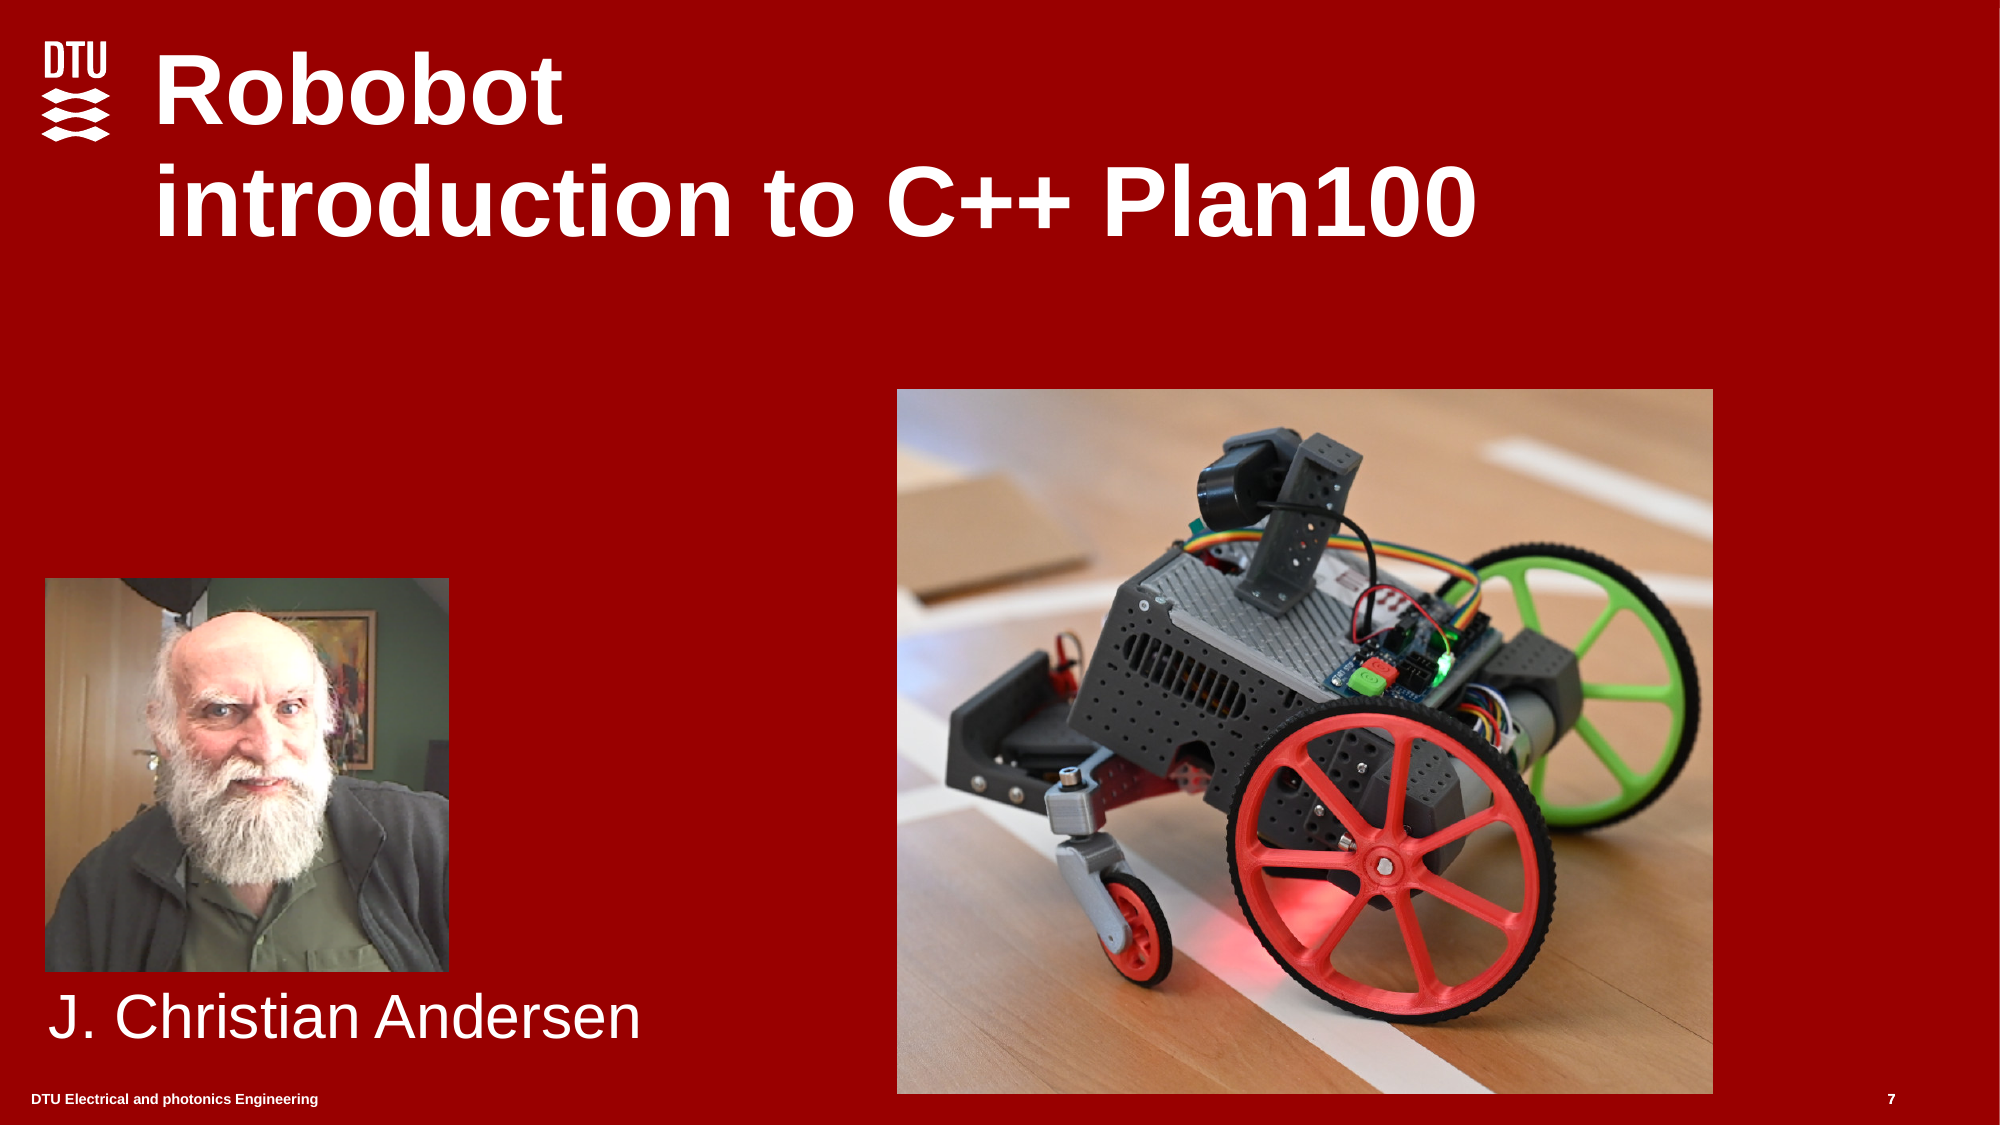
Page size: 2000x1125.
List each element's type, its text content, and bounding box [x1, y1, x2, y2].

picture [45, 578, 449, 972]
slide_number <number> [1887, 1073, 1959, 1125]
subtitle J. Christian Andersen [48, 956, 734, 1052]
title Robobot introduction to C++ Plan100 [153, 35, 1932, 480]
picture [897, 389, 1713, 1095]
